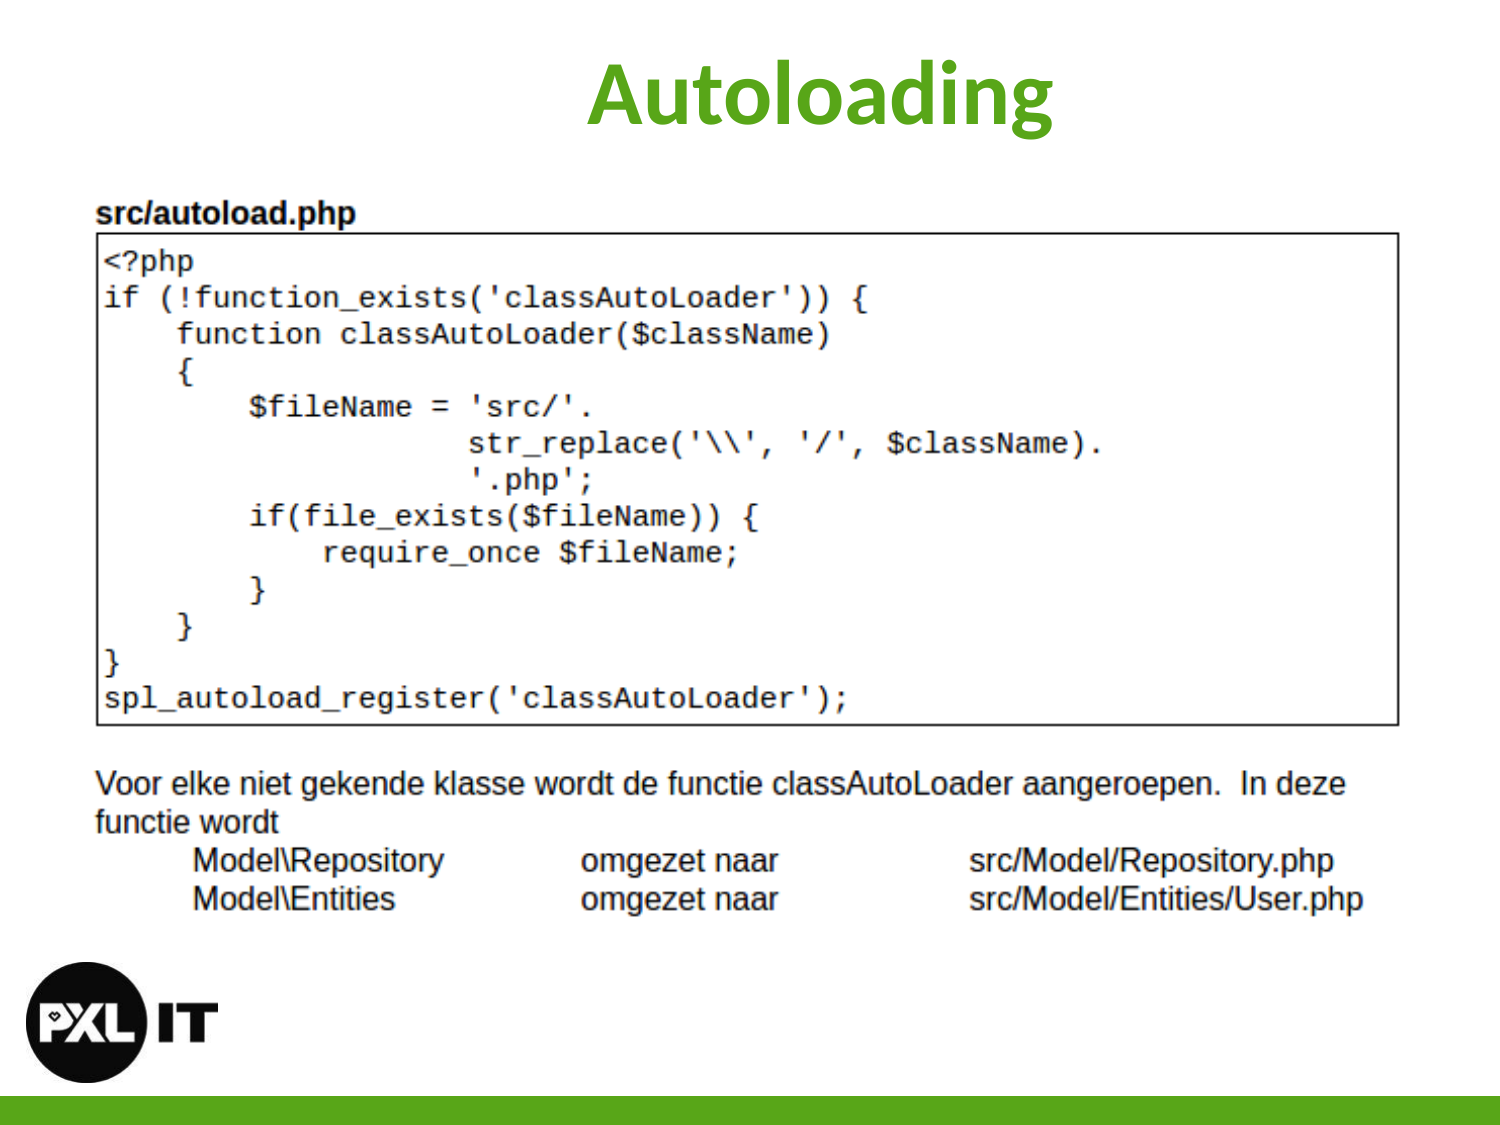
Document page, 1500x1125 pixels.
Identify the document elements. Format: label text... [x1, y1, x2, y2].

text_box Autoloading [201, 24, 1440, 151]
picture [38, 148, 1424, 945]
picture [26, 962, 218, 1083]
